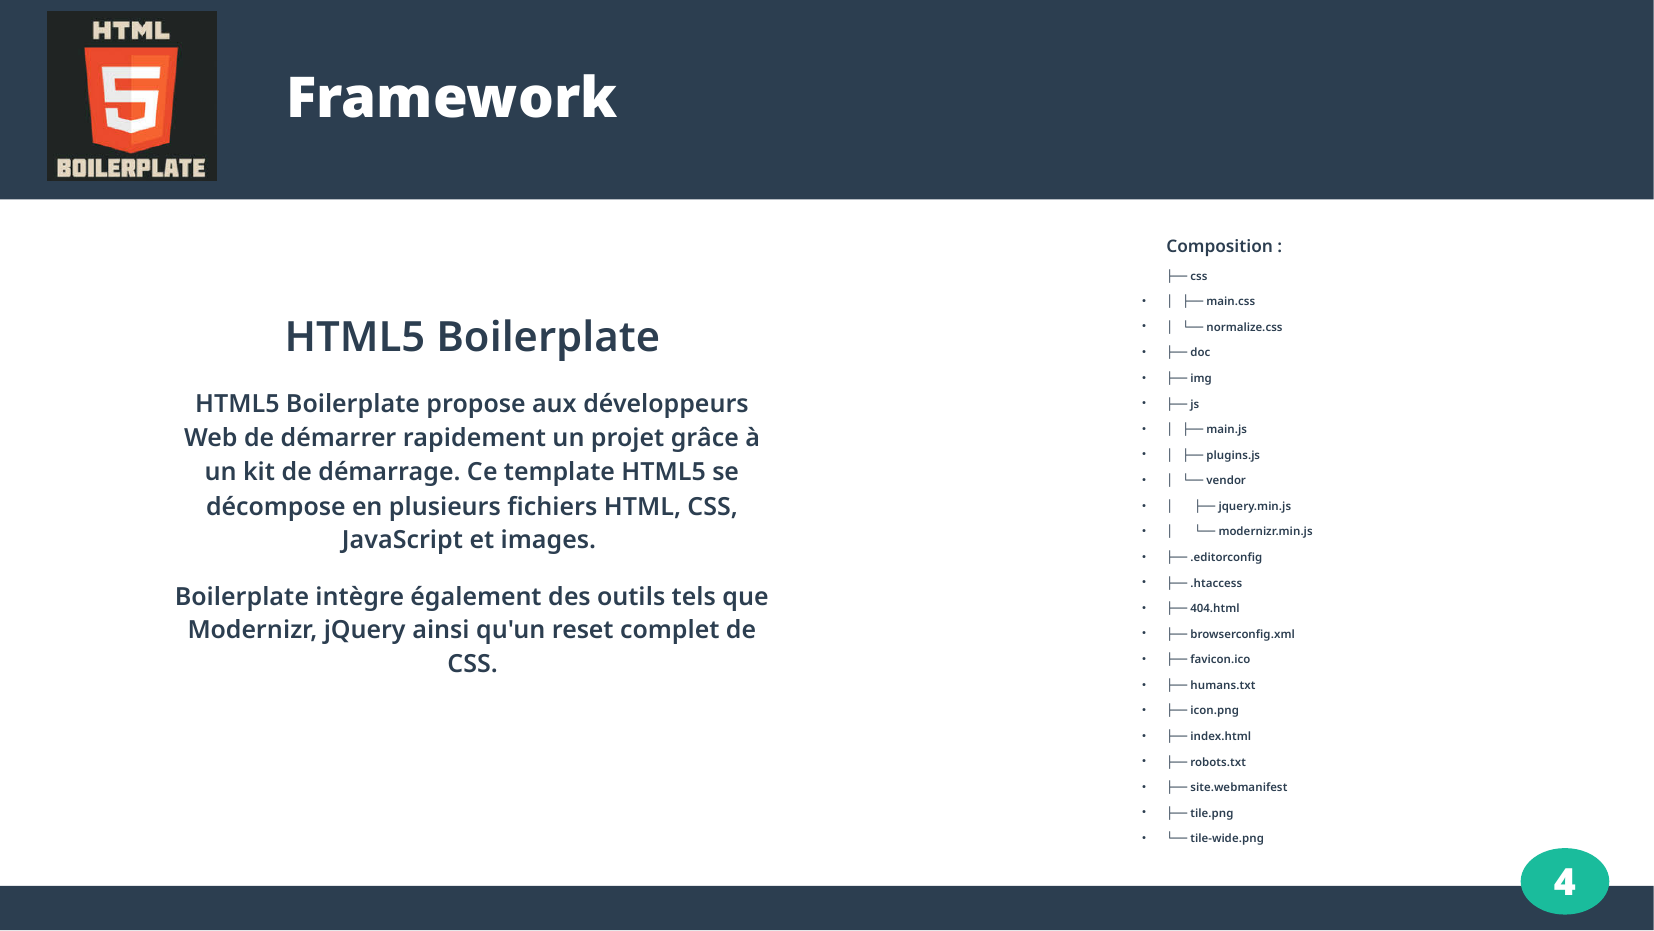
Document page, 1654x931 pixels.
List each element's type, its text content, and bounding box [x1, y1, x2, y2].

picture [47, 11, 217, 182]
list Composition : ├── css │ ├── main.css │ └── normalize.css ├── doc ├── img ├── js │ ├── main.js │ ├── plugins.js │ └── vendor │ ├── jquery.min.js │ └── modernizr.min.js ├── .editorconfig ├── .htaccess ├── 404.html ├── browserconfig.xml ├── favicon.ico ├── humans.txt ├── icon.png ├── index.html ├── robots.txt ├── site.webmanifest ├── tile.png └── tile-wide.png [1133, 200, 1406, 851]
list HTML5 Boilerplate HTML5 Boilerplate propose aux développeurs Web de démarrer rapidement un projet grâce à un kit de démarrage. Ce template HTML5 se décompose en plusieurs fichiers HTML, CSS, JavaScript et images. Boilerplate intègre également des outils tels que Modernizr, jQuery ainsi qu'un reset complet de CSS. [94, 307, 780, 768]
title Framework [271, 37, 1595, 155]
